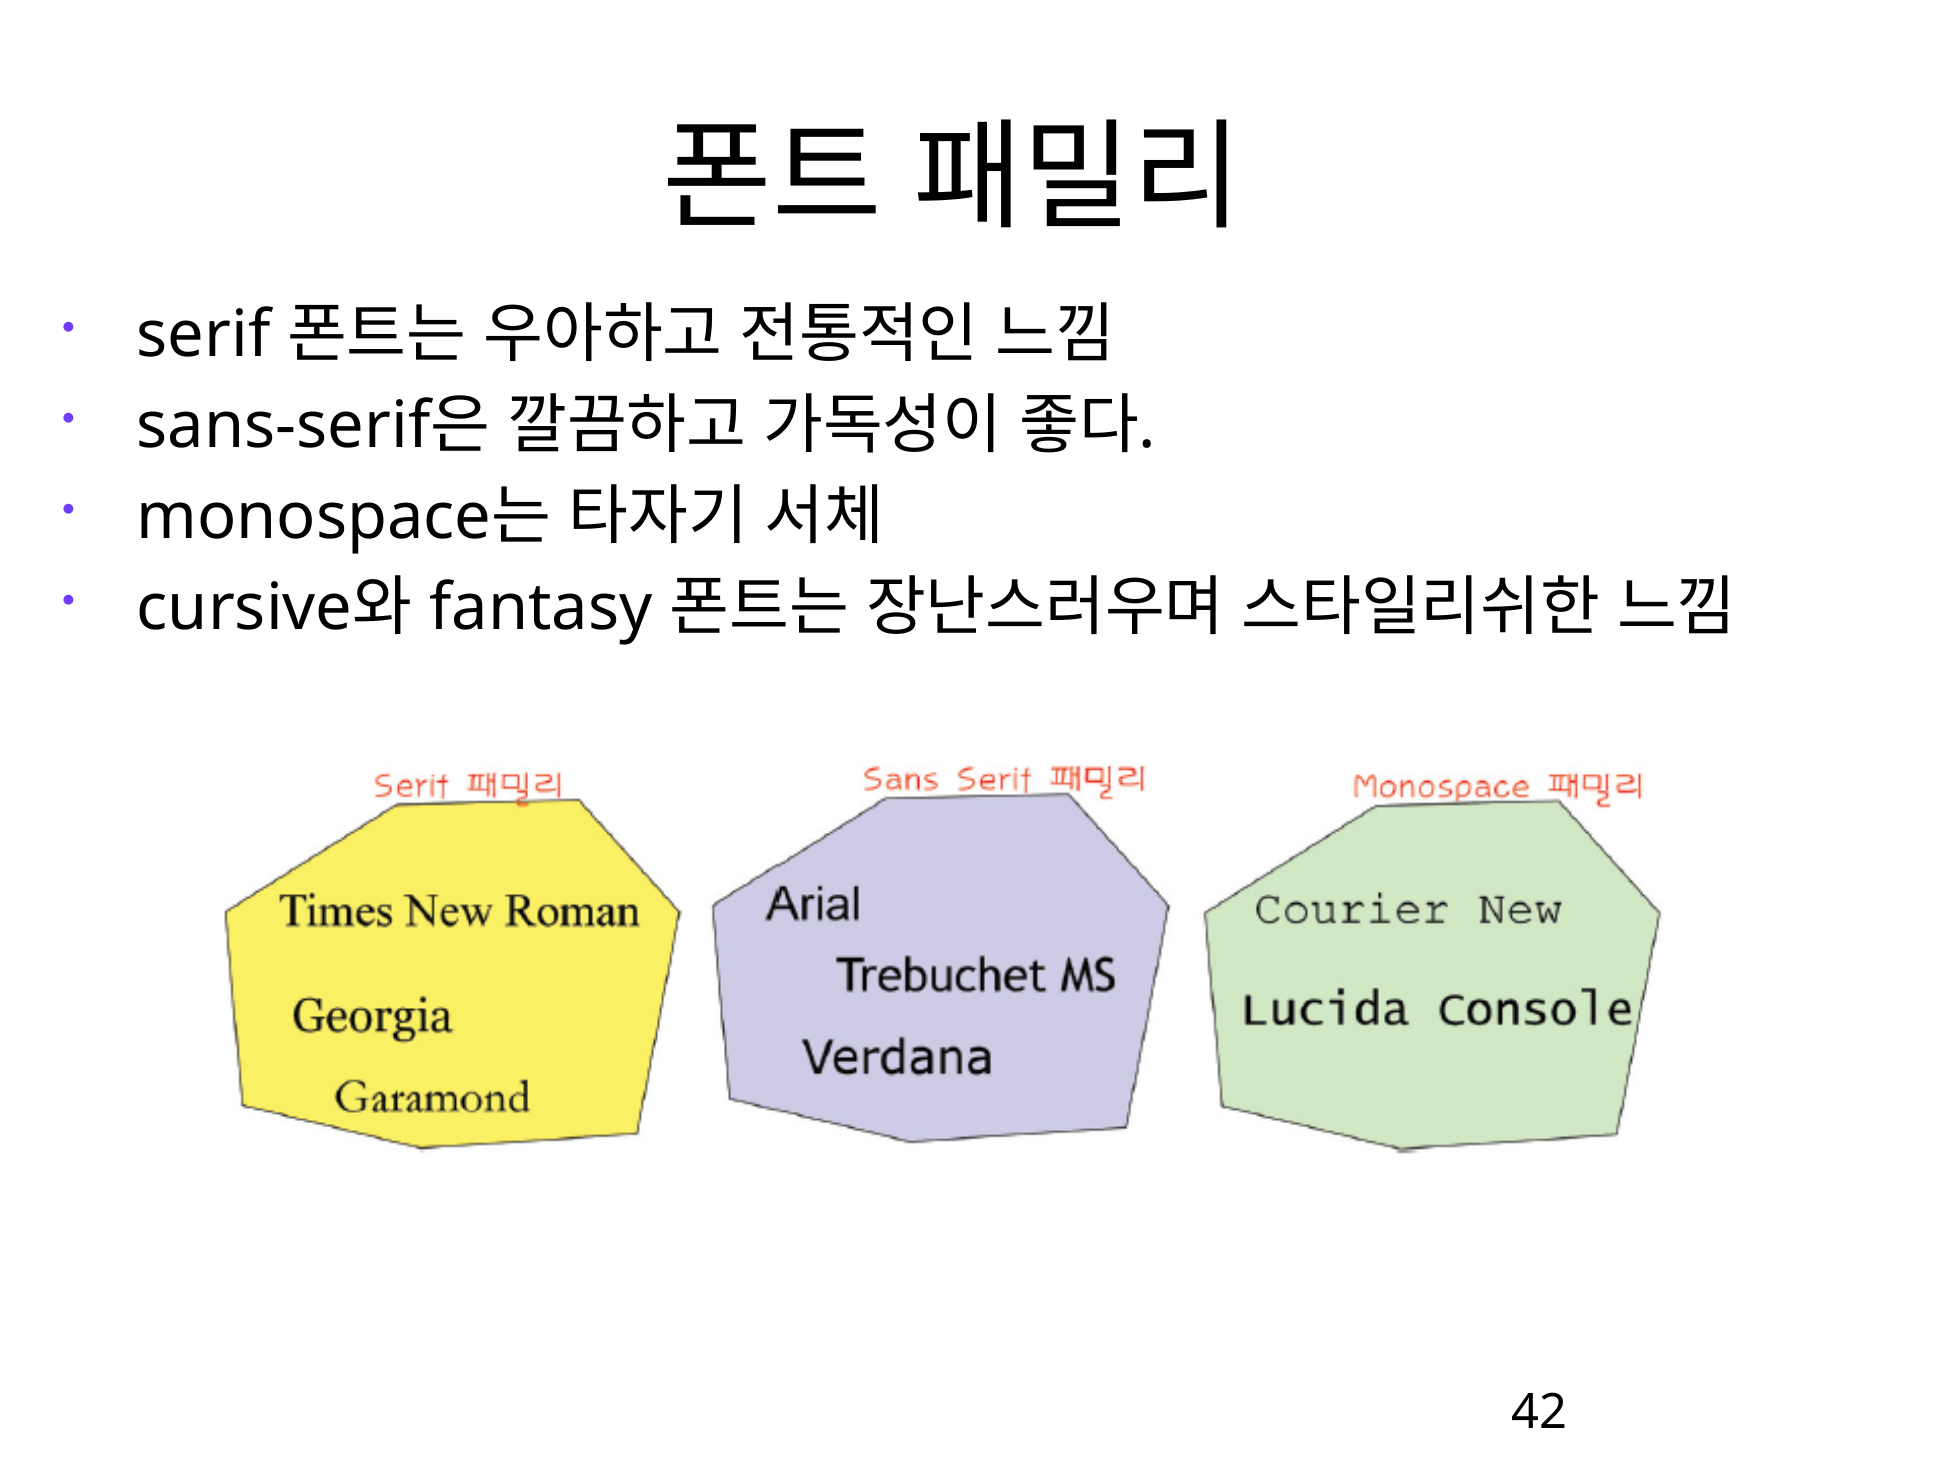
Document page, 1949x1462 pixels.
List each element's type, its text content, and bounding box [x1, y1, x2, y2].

title 폰트 패밀리 [156, 92, 1749, 255]
slide_number <숫자> [1496, 1372, 1899, 1462]
picture [197, 718, 1708, 1176]
list serif 폰트는 우아하고 전통적인 느낌 sans-serif은 깔끔하고 가독성이 좋다. monospace는 타자기 서체 cursive와 fantasy 폰트는 장난스러우며 스타일리쉬한 느낌 [48, 284, 1897, 1343]
